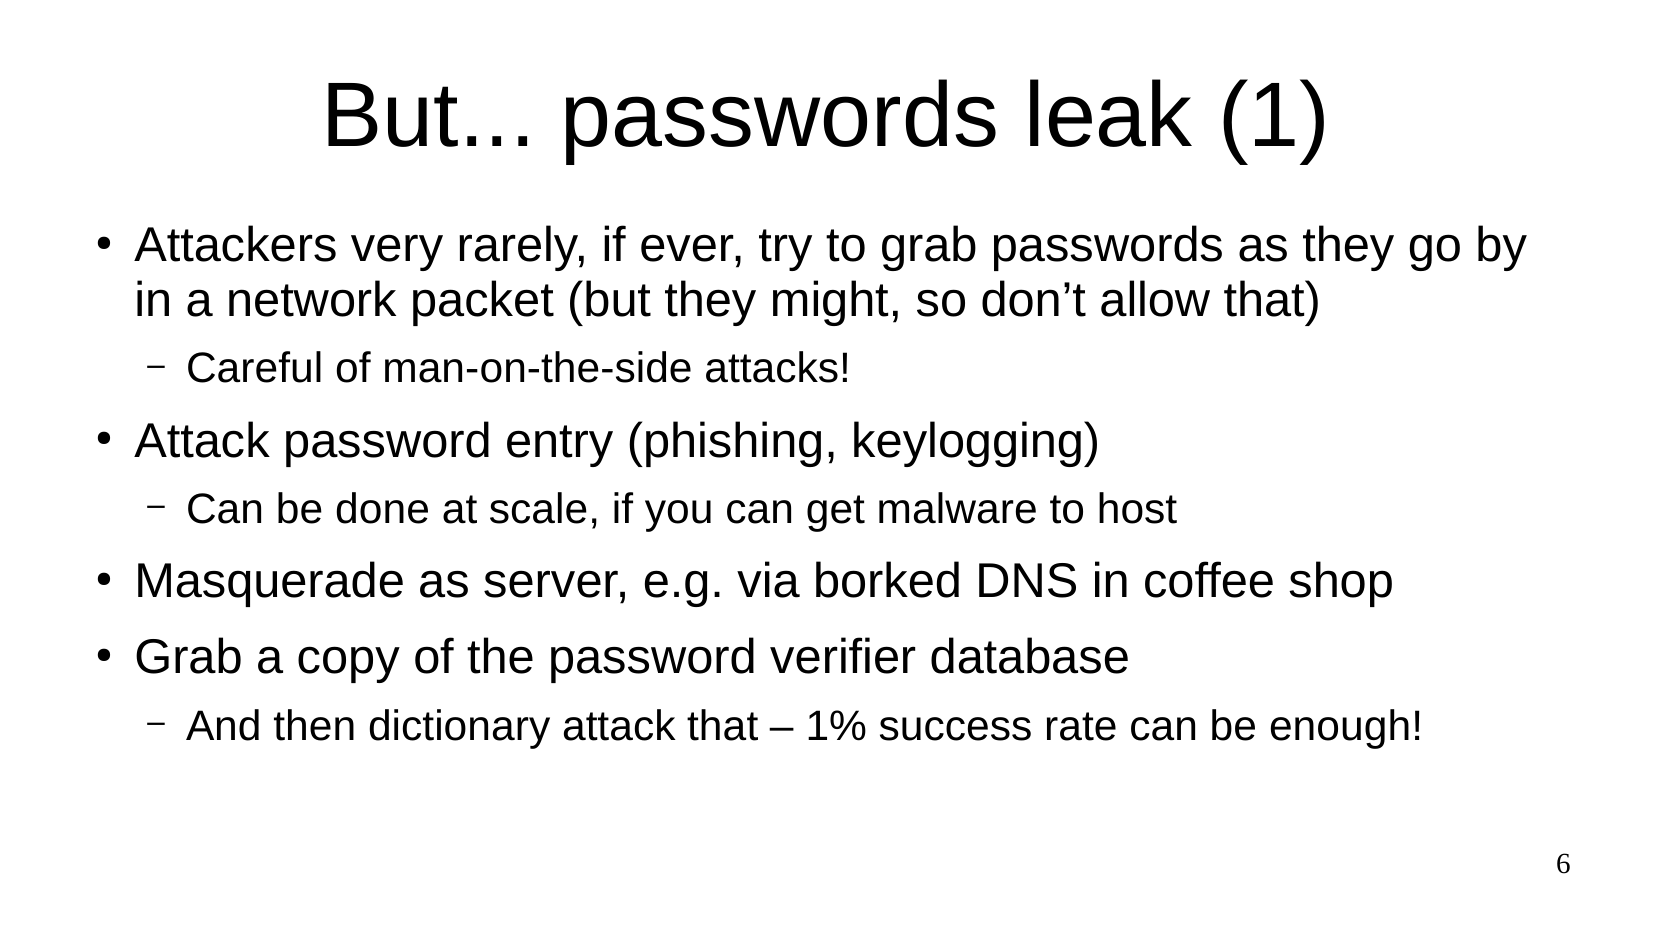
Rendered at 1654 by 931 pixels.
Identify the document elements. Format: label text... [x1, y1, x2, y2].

list Attackers very rarely, if ever, try to grab passwords as they go by in a network packet (but they might, so don’t allow that) Careful of man-on-the-side attacks! Attack password entry (phishing, keylogging) Can be done at scale, if you can get malware to host Masquerade as server, e.g. via borked DNS in coffee shop Grab a copy of the password verifier database And then dictionary attack that – 1% success rate can be enough! [82, 217, 1571, 758]
title But... passwords leak (1) [82, 37, 1571, 193]
